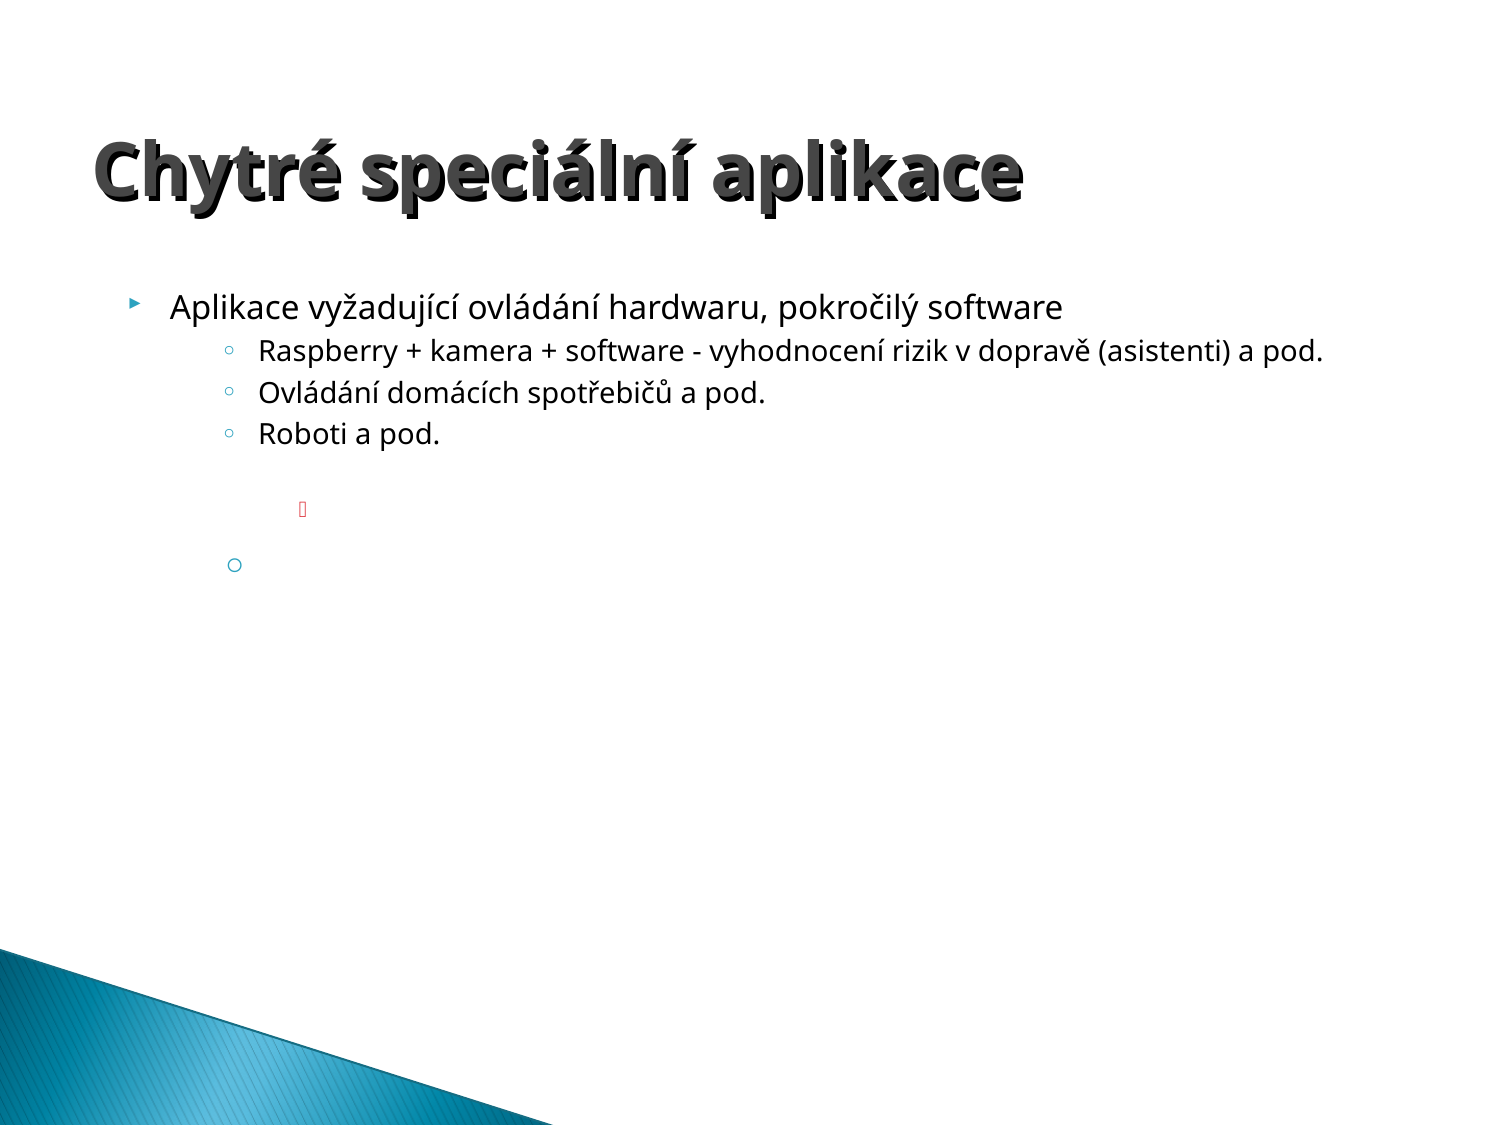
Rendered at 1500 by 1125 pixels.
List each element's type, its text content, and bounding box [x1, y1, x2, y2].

title Chytré speciální aplikace [76, 113, 1427, 221]
list Aplikace vyžadující ovládání hardwaru, pokročilý software Raspberry + kamera + software - vyhodnocení rizik v dopravě (asistenti) a pod. Ovládání domácích spotřebičů a pod. Roboti a pod. [76, 278, 1427, 999]
